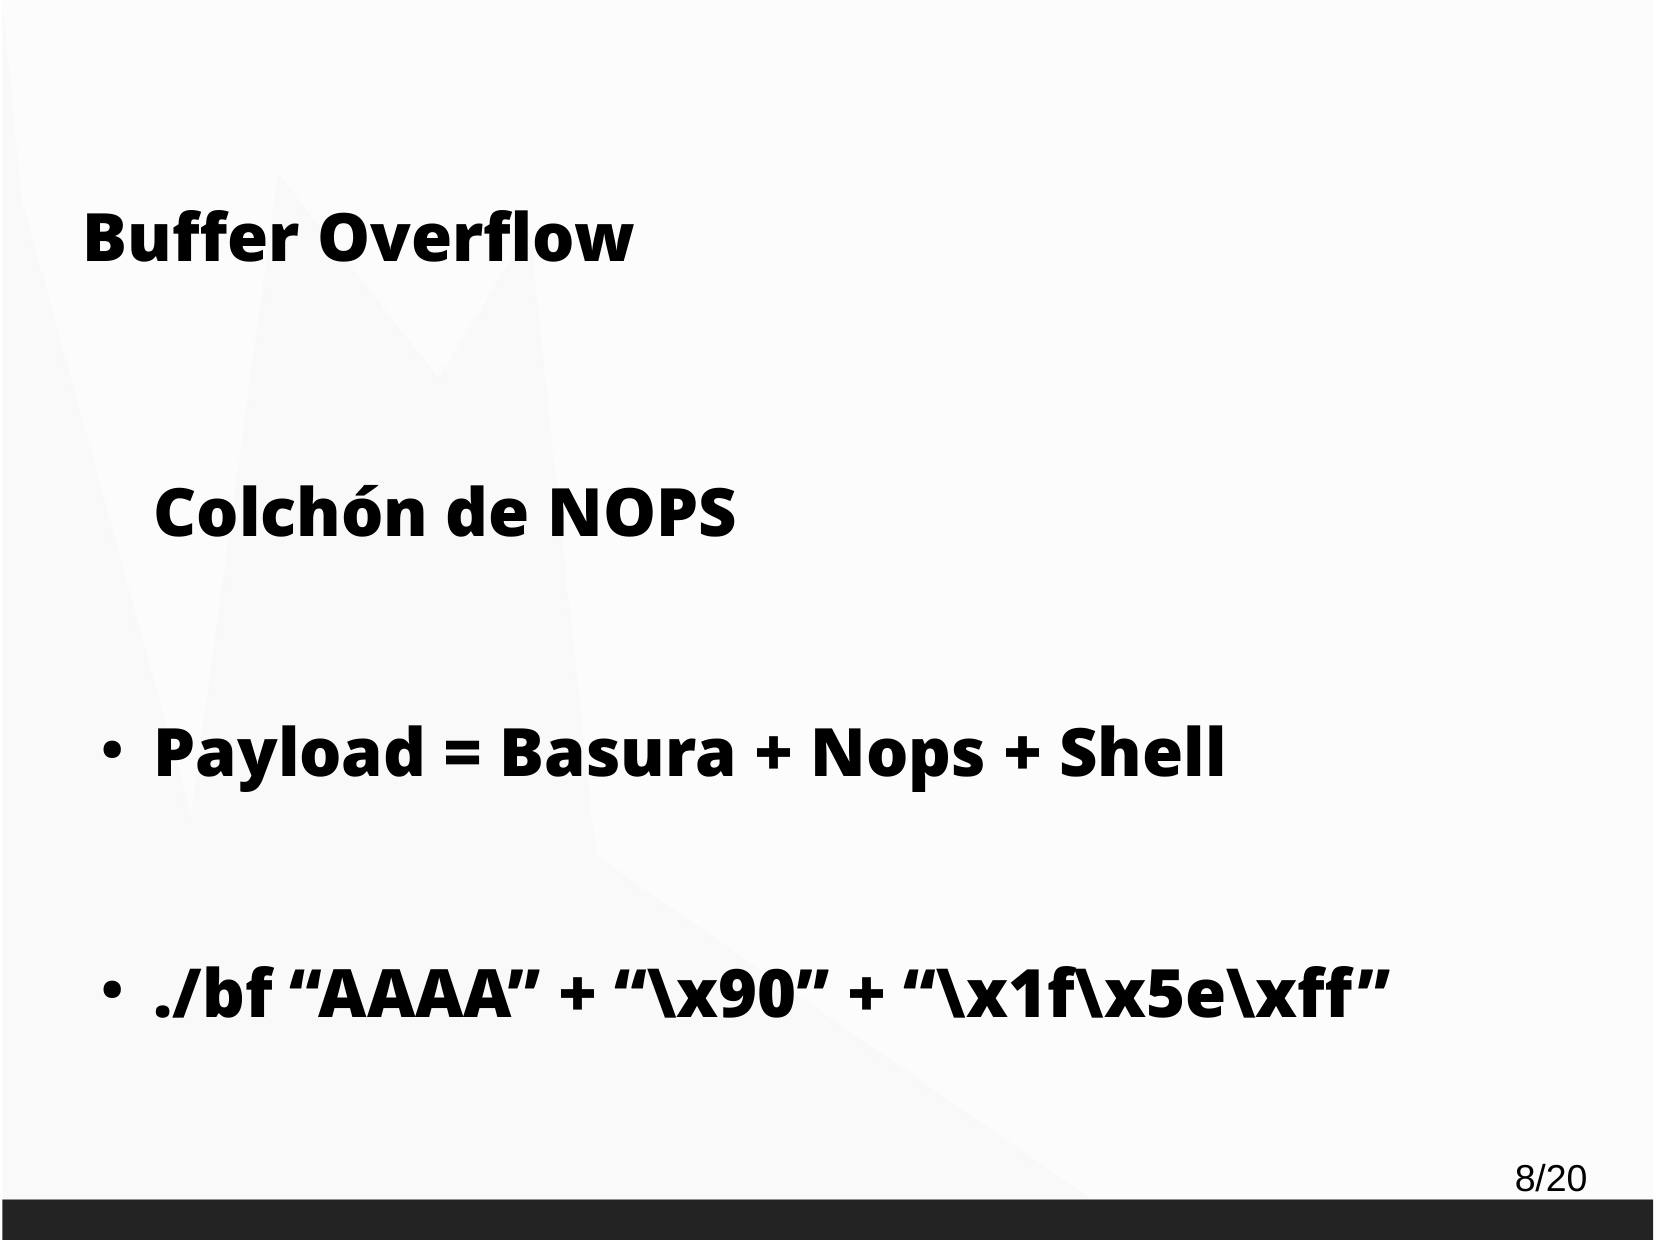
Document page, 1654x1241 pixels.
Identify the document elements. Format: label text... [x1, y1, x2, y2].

text_box 8/20 [1500, 1149, 1651, 1201]
picture [2, 0, 1654, 1241]
list Colchón de NOPS Payload = Basura + Nops + Shell ./bf “AAAA” + “\x90” + “\x1f\x5e\xff” [82, 372, 1571, 1093]
title Buffer Overflow [82, 132, 1571, 340]
